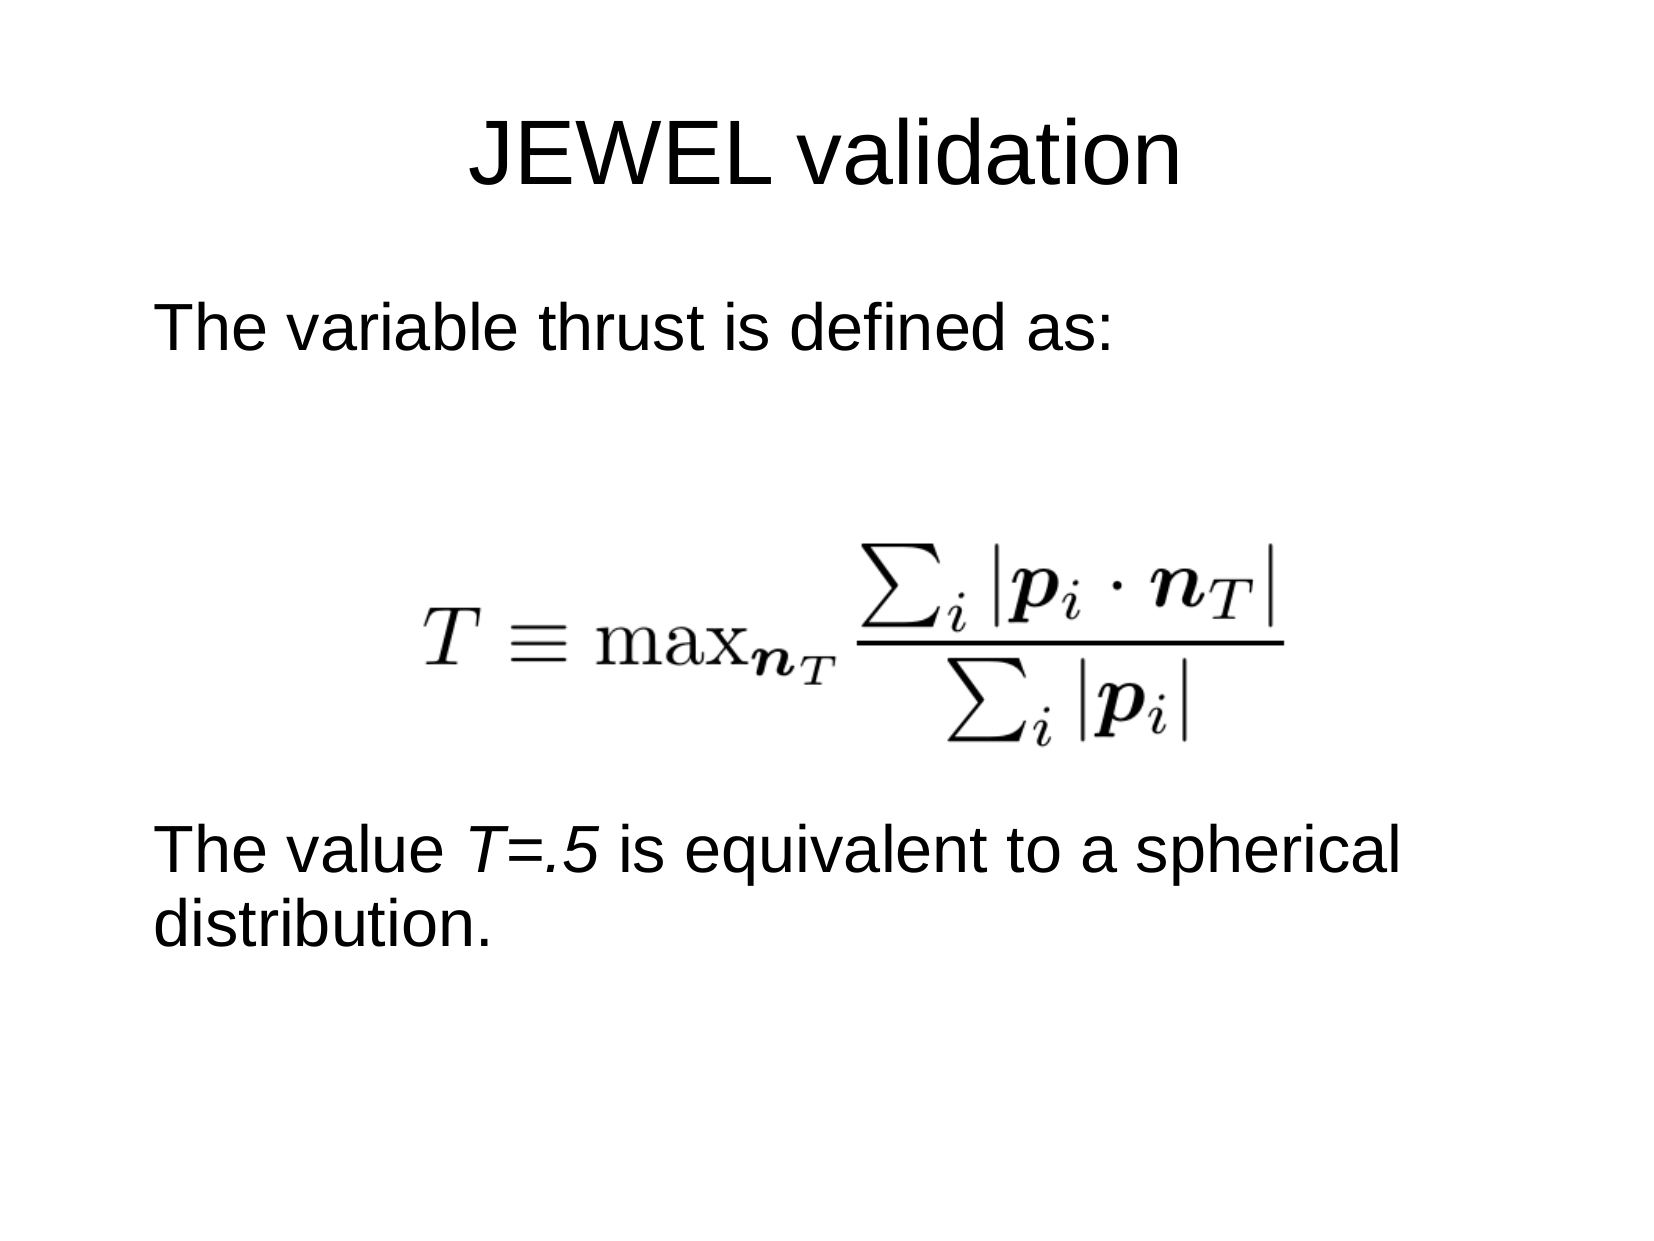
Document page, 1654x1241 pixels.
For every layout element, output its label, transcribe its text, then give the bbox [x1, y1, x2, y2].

list The variable thrust is defined as: The value T=.5 is equivalent to a spherical distribution. [82, 290, 1571, 1010]
picture [394, 478, 1300, 815]
title JEWEL validation [82, 49, 1571, 257]
